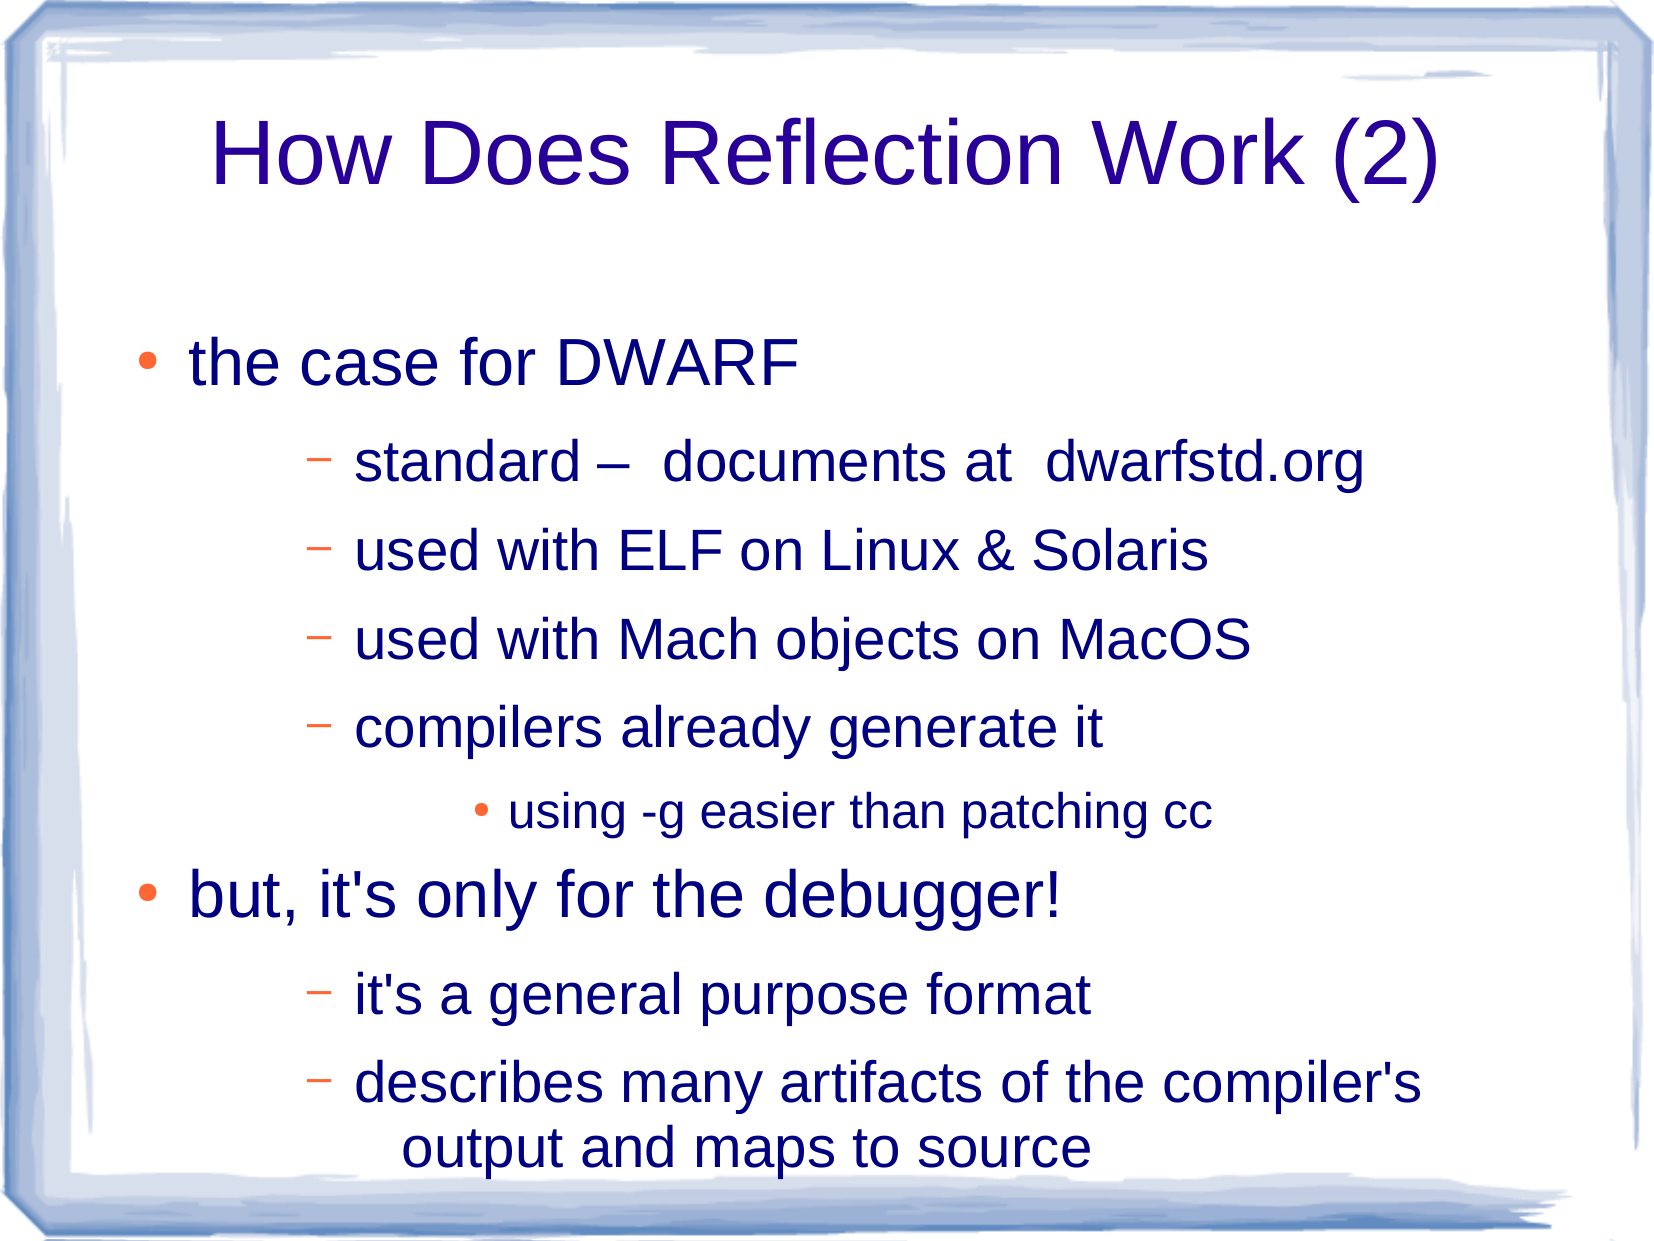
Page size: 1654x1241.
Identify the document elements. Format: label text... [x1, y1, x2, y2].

picture [0, 0, 1654, 1241]
title How Does Reflection Work (2) [82, 56, 1571, 250]
list the case for DWARF standard – documents at dwarfstd.org used with ELF on Linux & Solaris used with Mach objects on MacOS compilers already generate it using -g easier than patching cc but, it's only for the debugger! it's a general purpose format describes many artifacts of the compiler's output and maps to source [118, 324, 1571, 1181]
